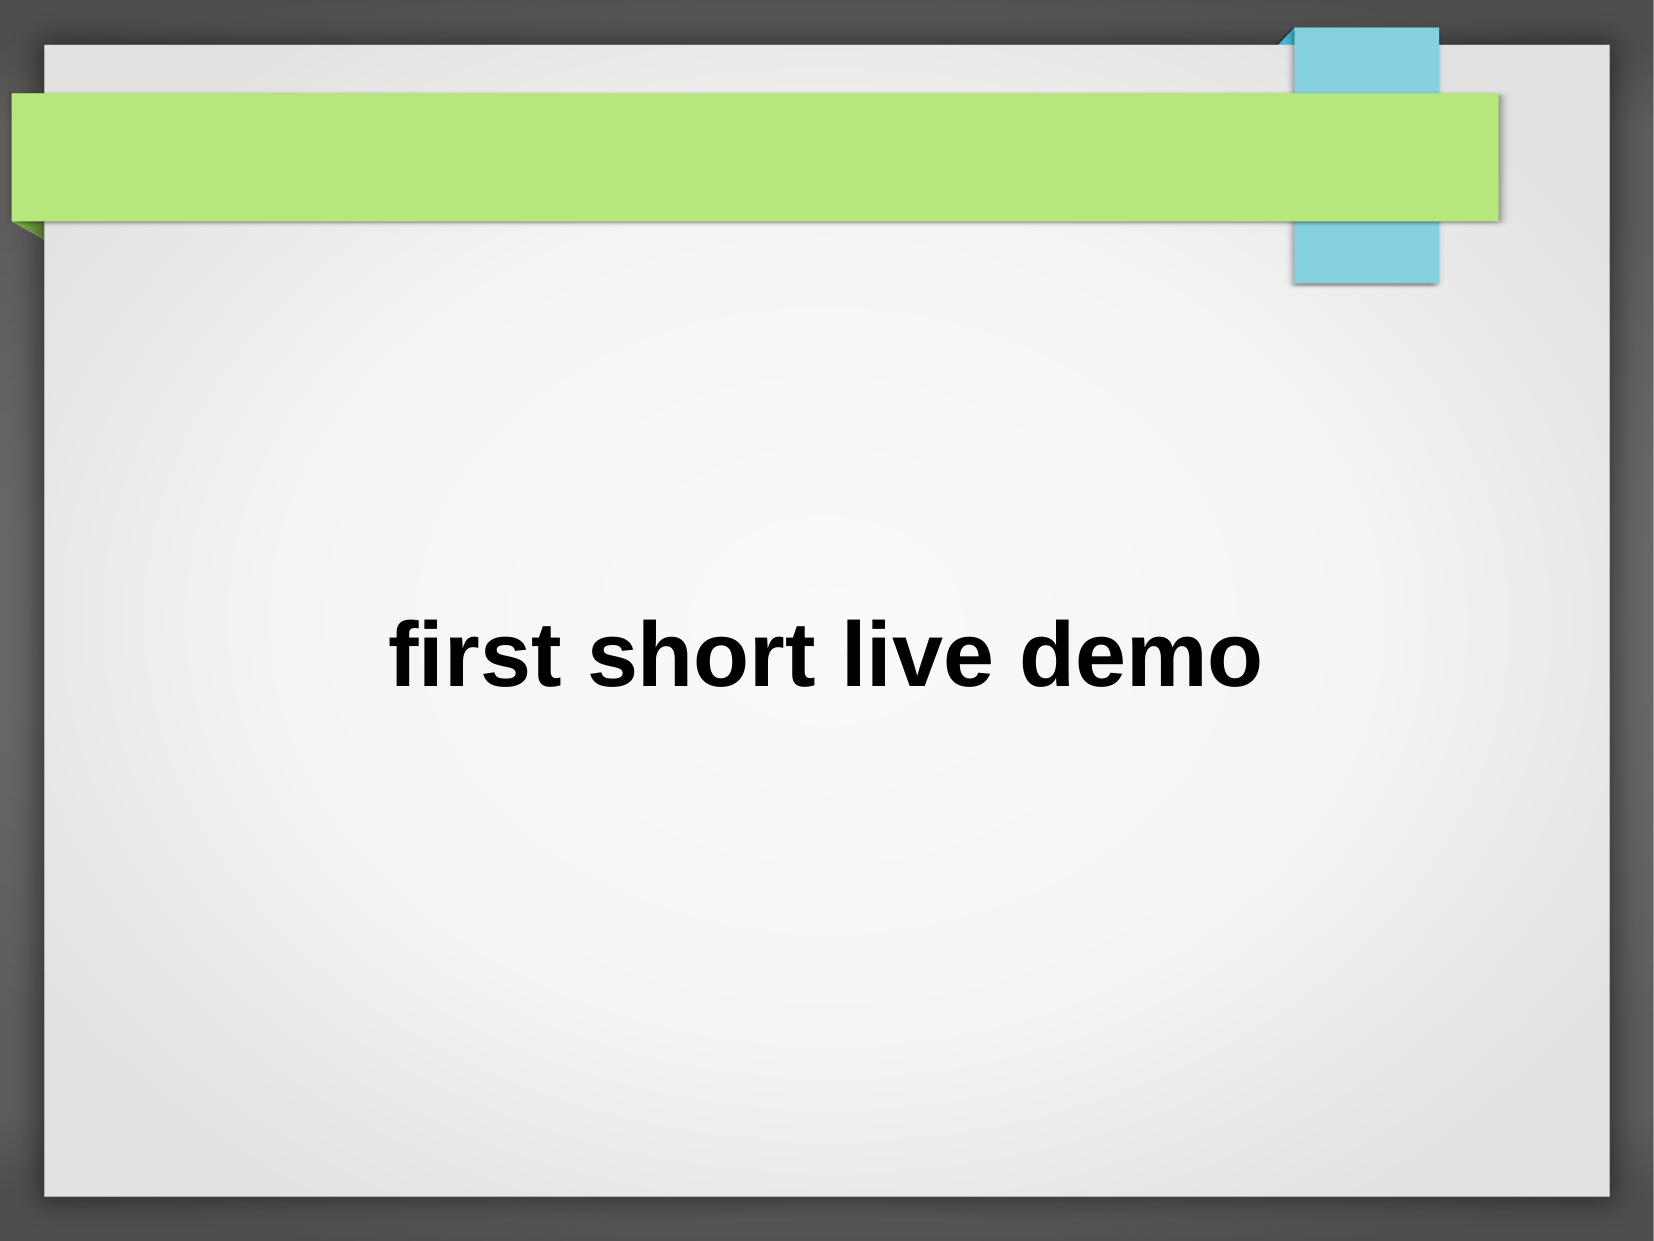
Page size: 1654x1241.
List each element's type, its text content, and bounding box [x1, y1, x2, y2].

list first short live demo [82, 295, 1571, 1015]
picture [0, 0, 1654, 1241]
